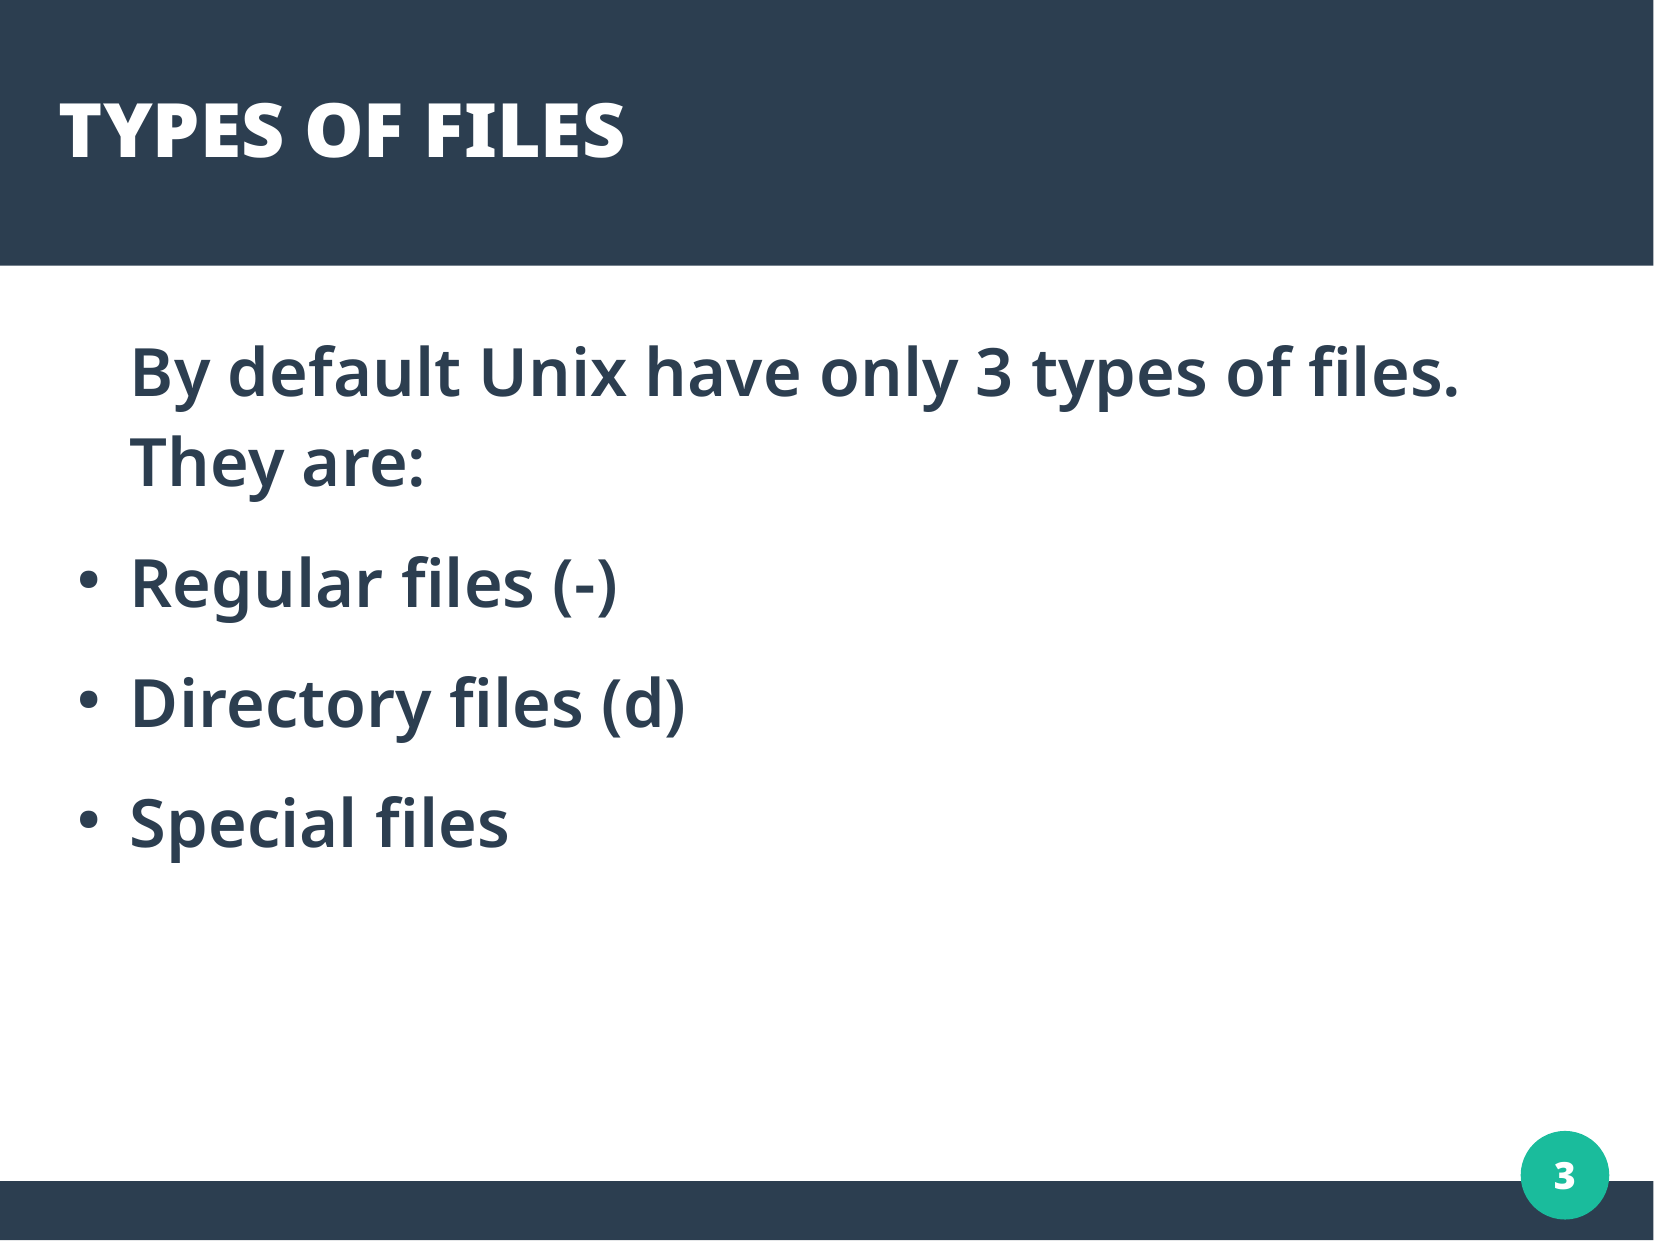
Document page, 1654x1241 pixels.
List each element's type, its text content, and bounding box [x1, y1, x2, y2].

title TYPES OF FILES [59, 49, 1595, 207]
list By default Unix have only 3 types of files. They are: Regular files (-) Directory files (d) Special files [59, 324, 1595, 1152]
